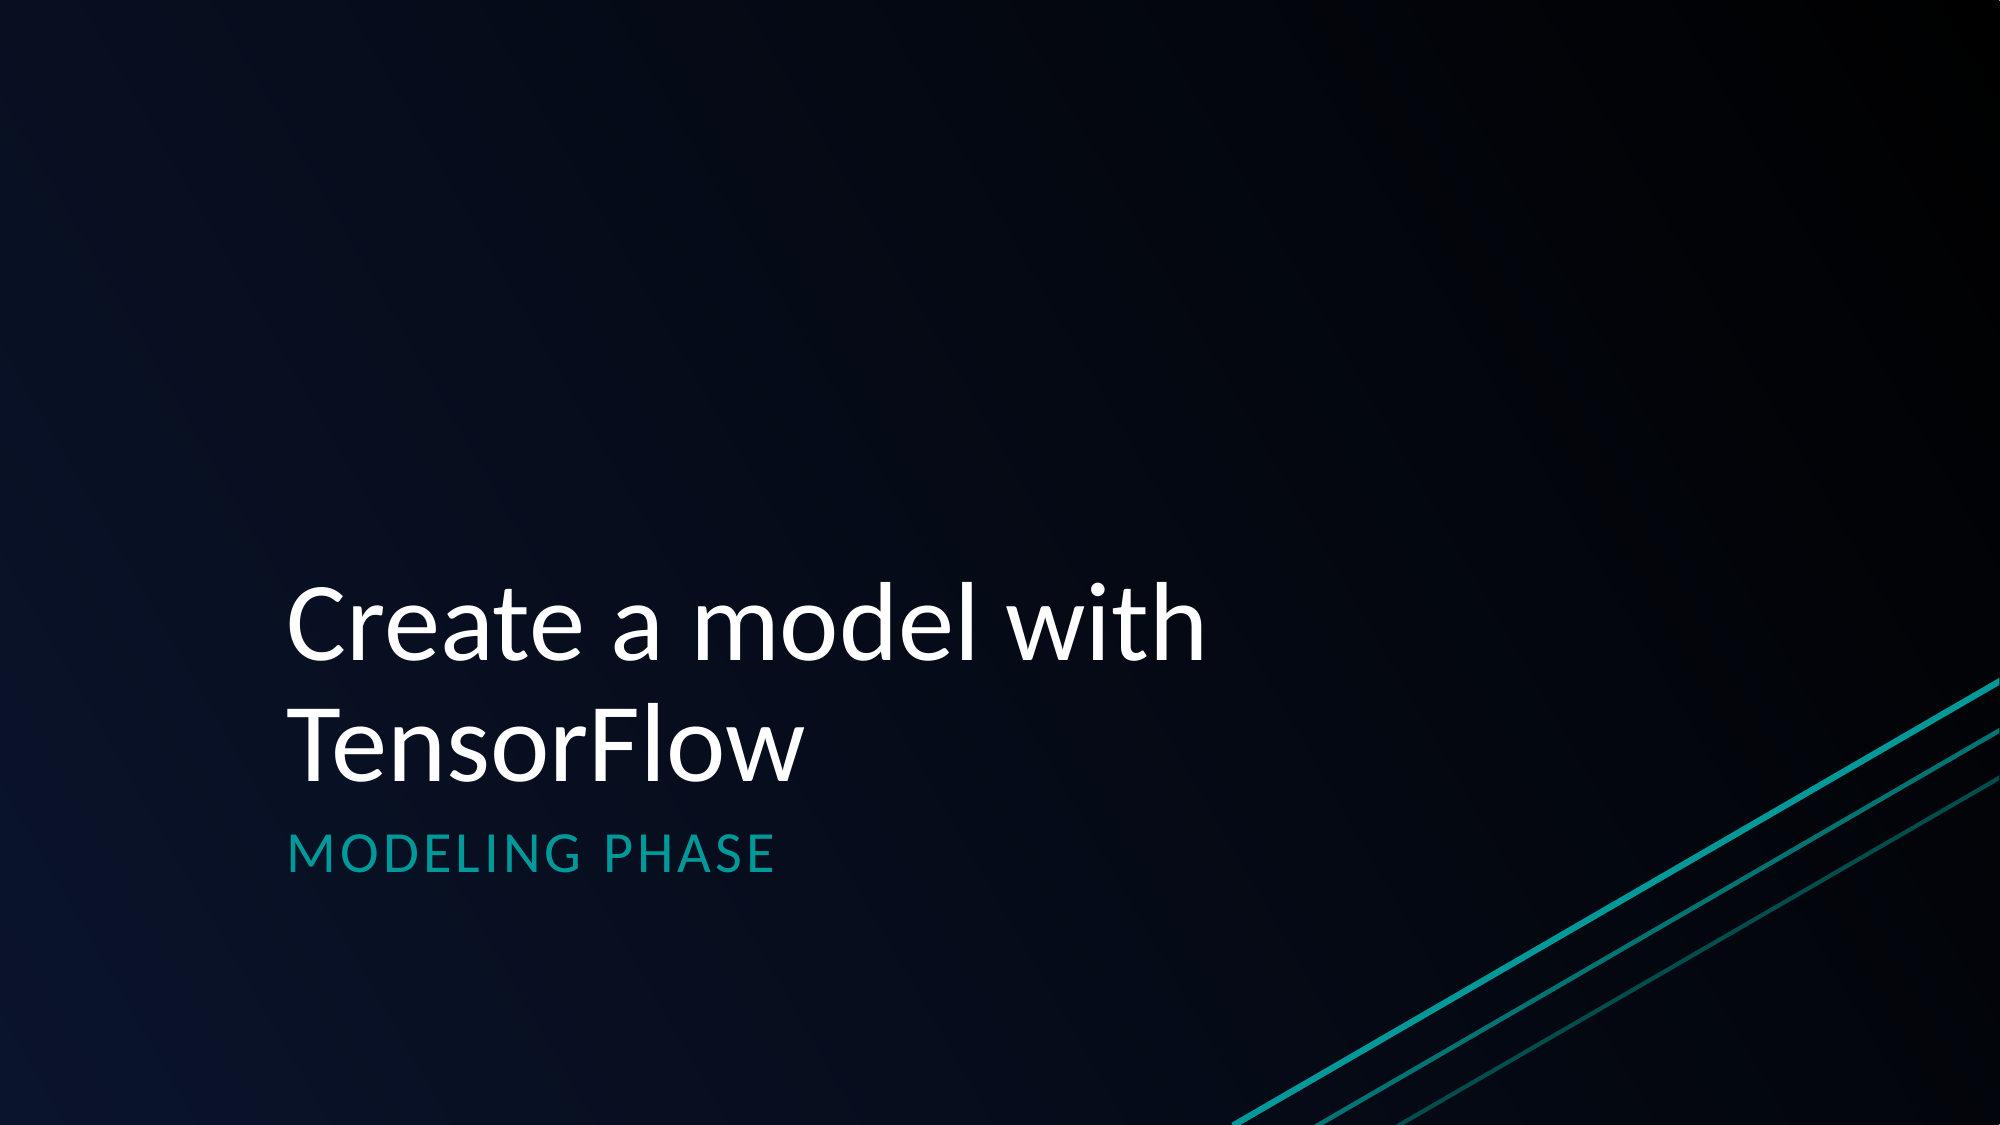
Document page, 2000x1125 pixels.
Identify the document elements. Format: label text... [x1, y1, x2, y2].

list Modeling phase [266, 812, 1427, 1013]
title Create a model with TensorFlow [266, 362, 1733, 816]
